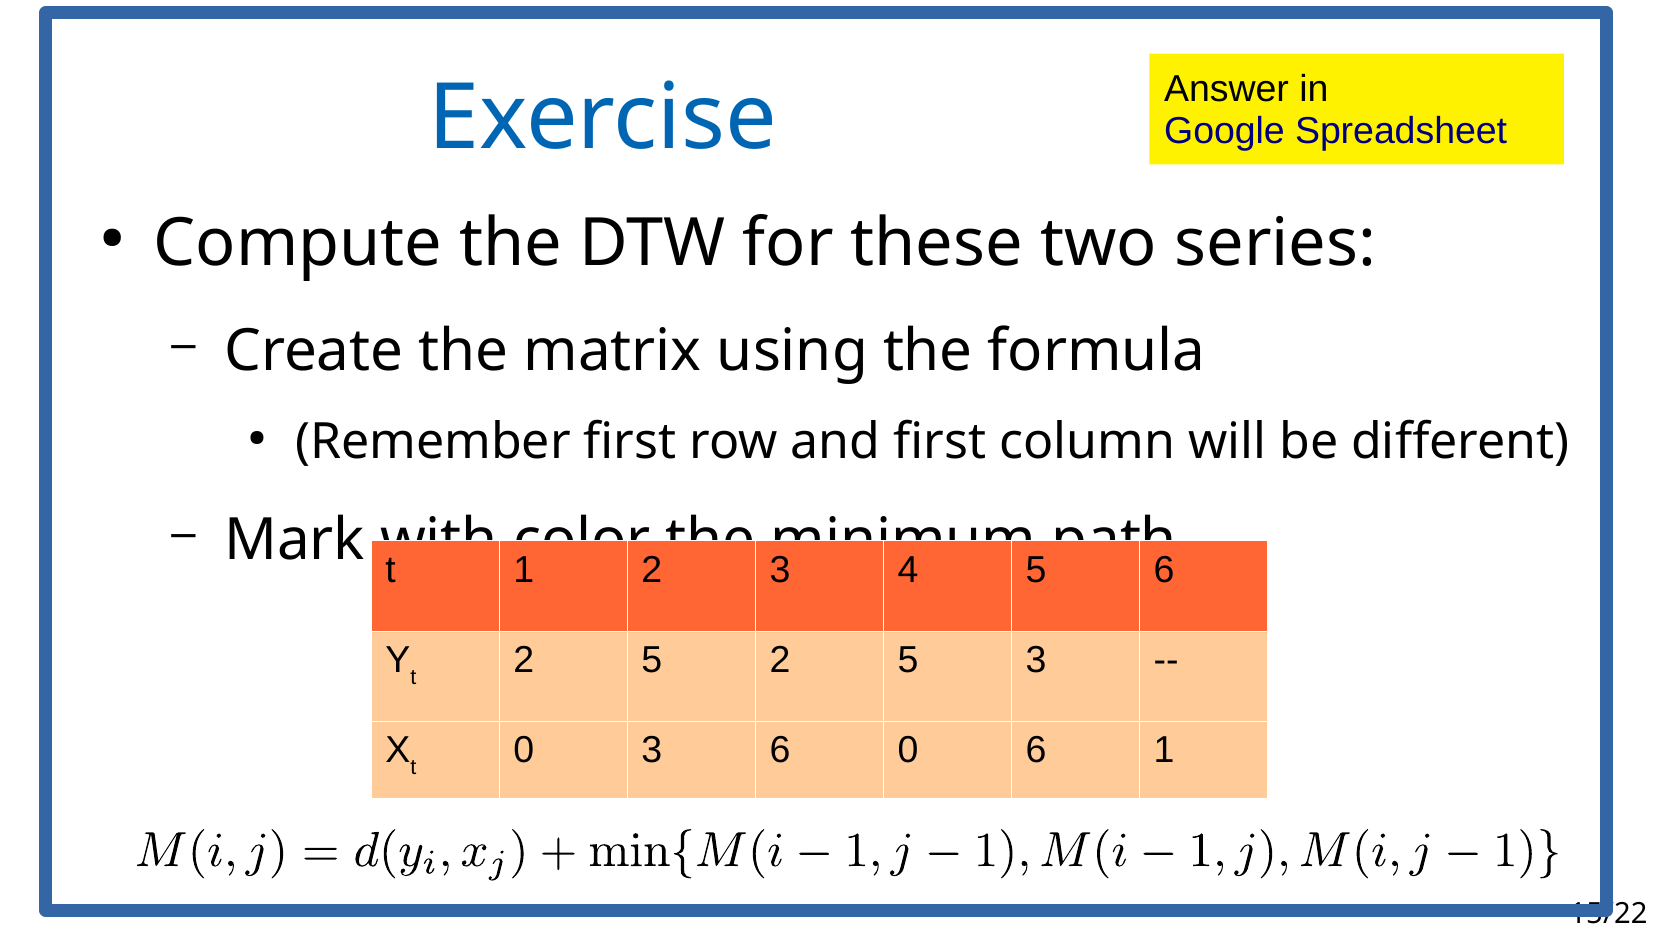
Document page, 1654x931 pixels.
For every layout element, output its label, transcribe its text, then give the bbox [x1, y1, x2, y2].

table_header 4 [884, 541, 1011, 631]
list Compute the DTW for these two series: Create the matrix using the formula (Remember first row and first column will be different) Mark with color the minimum path [82, 193, 1571, 814]
table_header 1 [500, 541, 627, 631]
table_cell 6 [756, 722, 883, 798]
table_header 2 [628, 541, 755, 631]
title Exercise [82, 1, 1124, 6]
table_cell 5 [884, 632, 1011, 721]
table_cell -- [1140, 632, 1267, 721]
table_header 3 [756, 541, 883, 631]
table_cell 6 [1012, 722, 1139, 798]
table_header 5 [1012, 541, 1139, 631]
table_cell 3 [628, 722, 755, 798]
table_header 6 [1140, 541, 1267, 631]
table_cell 3 [1012, 632, 1139, 721]
text_box Answer in Google Spreadsheet [1149, 53, 1564, 165]
table_cell Xt [372, 722, 499, 798]
table_cell 0 [500, 722, 627, 798]
table_cell 1 [1140, 722, 1267, 798]
text_box [134, 829, 1562, 881]
table_cell 5 [628, 632, 755, 721]
title Exercise [82, 19, 1124, 193]
table_header t [372, 541, 499, 631]
table_cell 0 [884, 722, 1011, 798]
table_cell 2 [500, 632, 627, 721]
table_cell 2 [756, 632, 883, 721]
table_cell Yt [372, 632, 499, 721]
